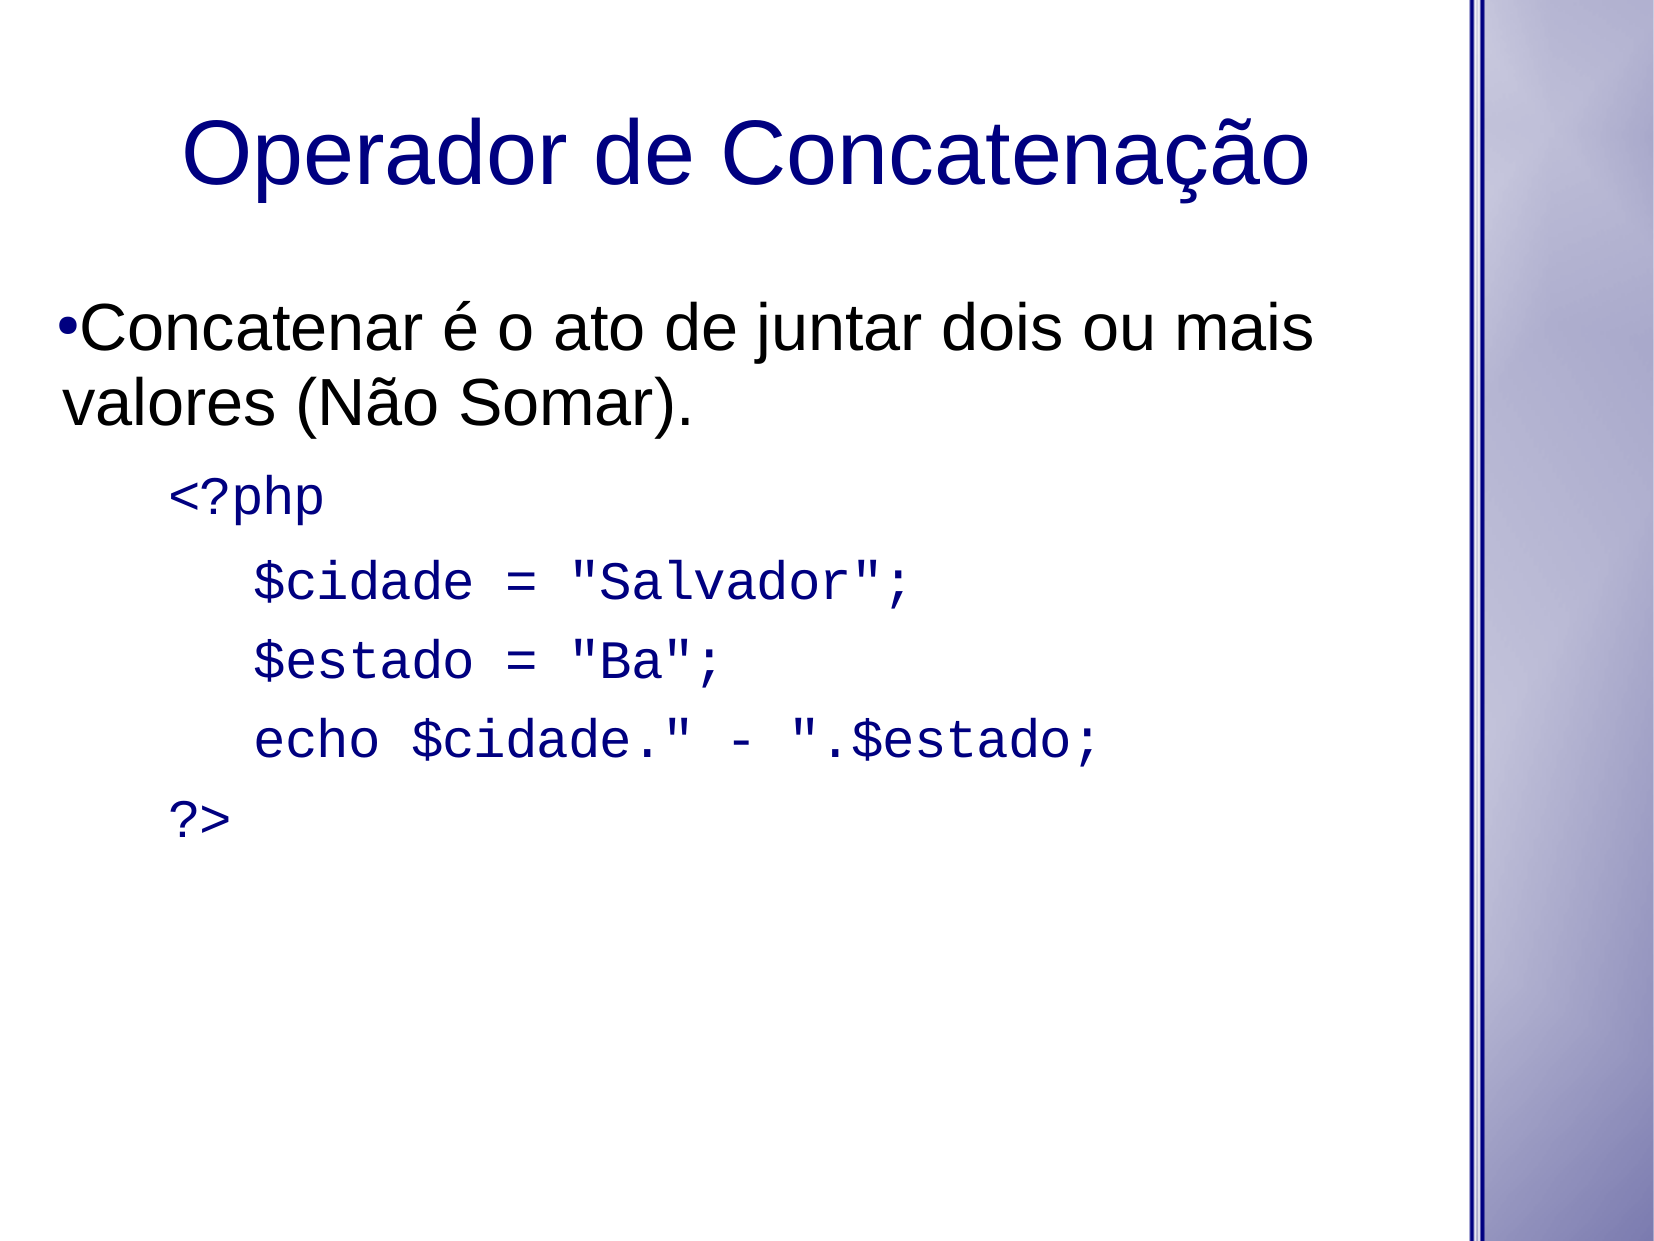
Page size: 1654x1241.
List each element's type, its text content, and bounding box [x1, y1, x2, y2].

list Concatenar é o ato de juntar dois ou mais valores (Não Somar). <?php $cidade = "Salvador"; $estado = "Ba"; echo $cidade." - ".$estado; ?> [47, 290, 1447, 1109]
title Operador de Concatenação [47, 49, 1447, 257]
picture [0, 0, 1654, 1241]
